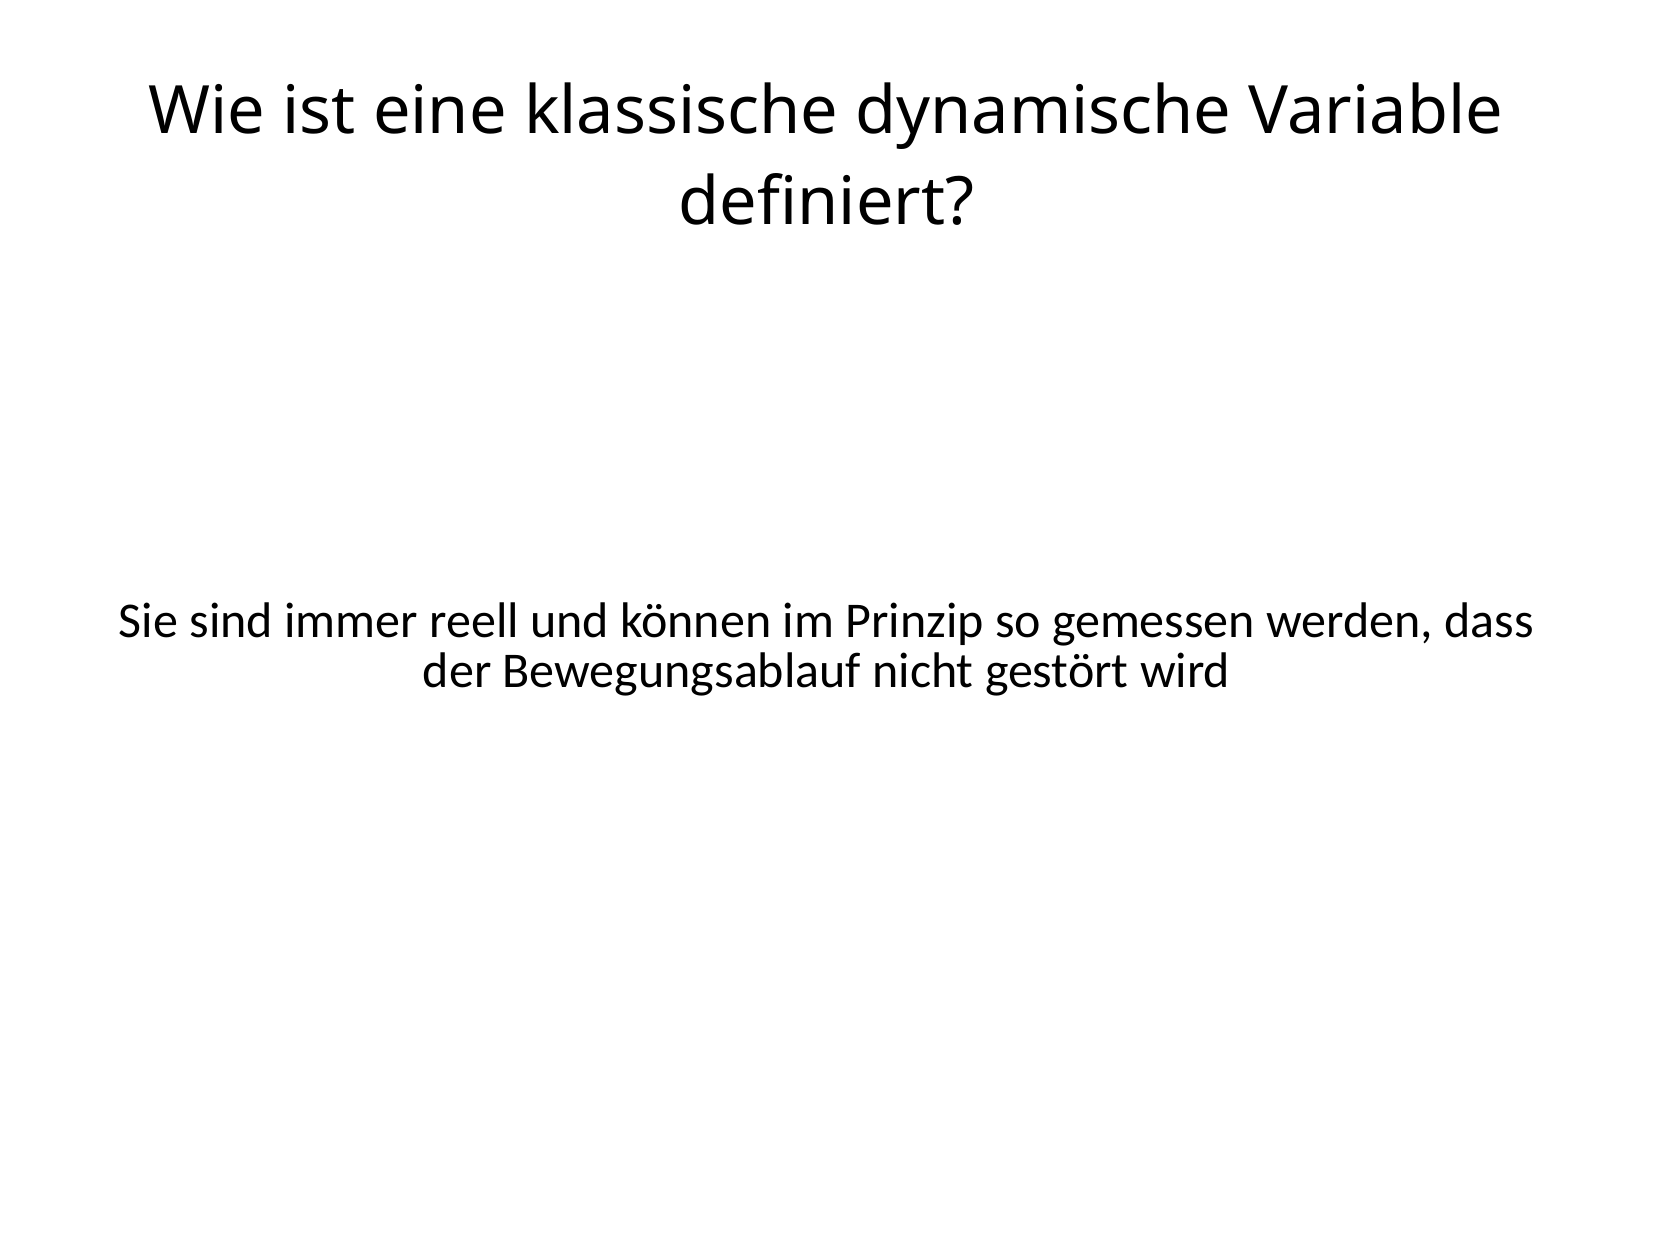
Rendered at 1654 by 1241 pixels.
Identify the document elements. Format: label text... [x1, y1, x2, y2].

subtitle Sie sind immer reell und können im Prinzip so gemessen werden, dass der Bewegungsablauf nicht gestört wird [82, 290, 1571, 1010]
title Wie ist eine klassische dynamische Variable definiert? [82, 49, 1571, 257]
